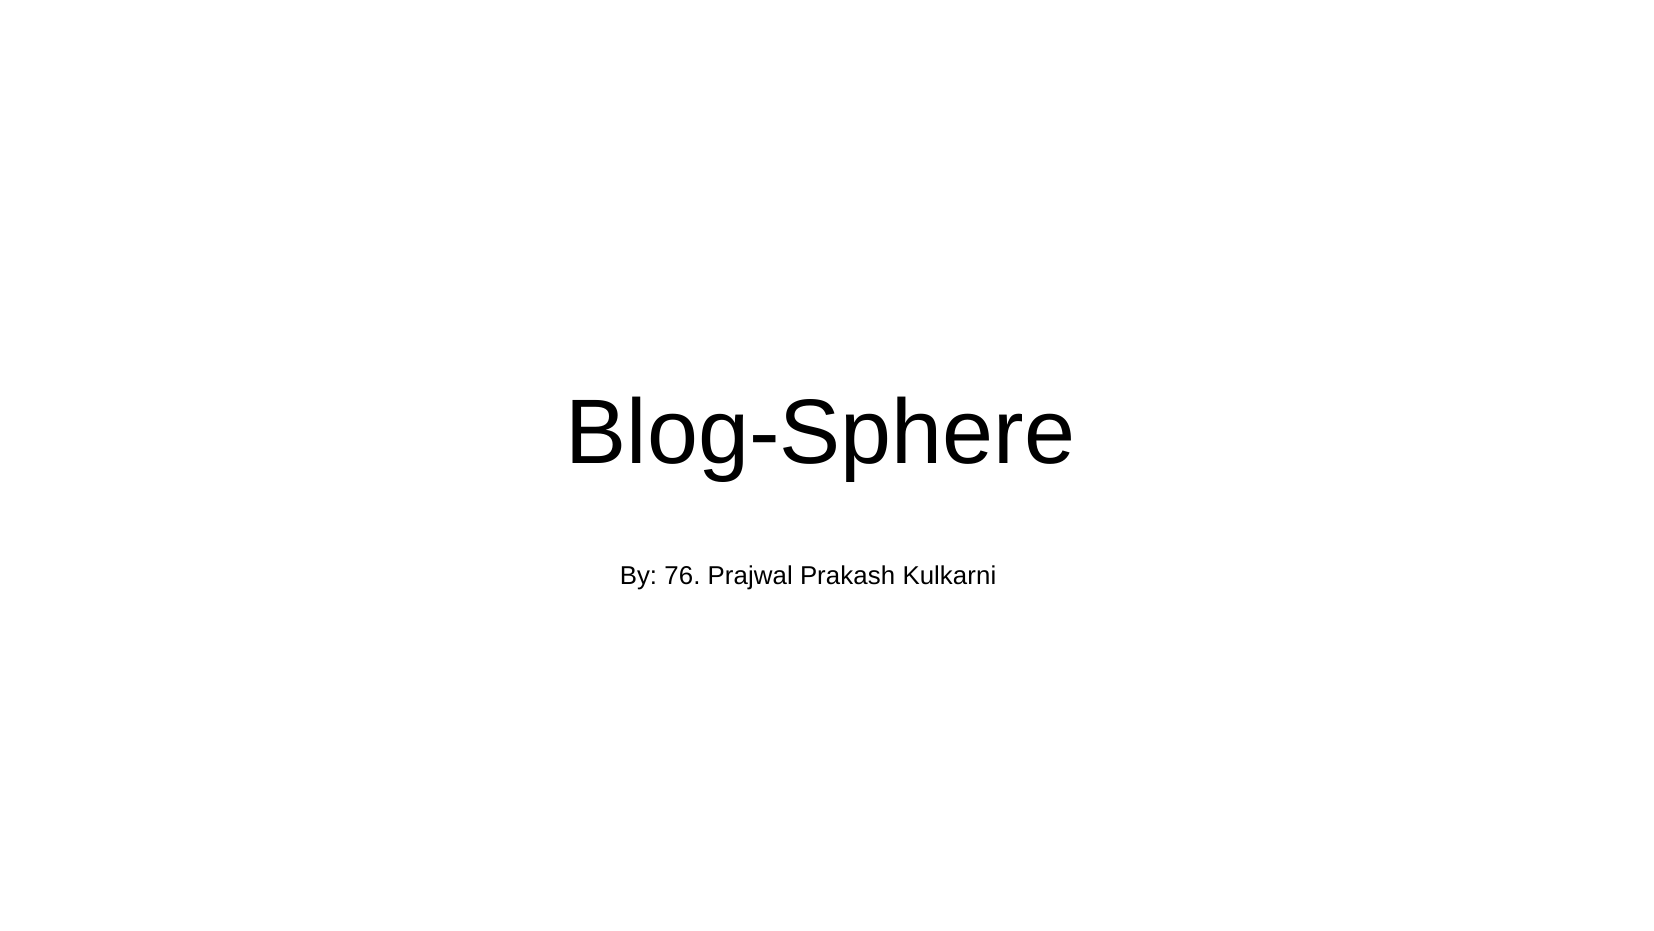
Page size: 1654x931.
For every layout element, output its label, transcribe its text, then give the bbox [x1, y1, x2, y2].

title Blog-Sphere [76, 354, 1565, 510]
list By: 76. Prajwal Prakash Kulkarni [561, 561, 1034, 610]
